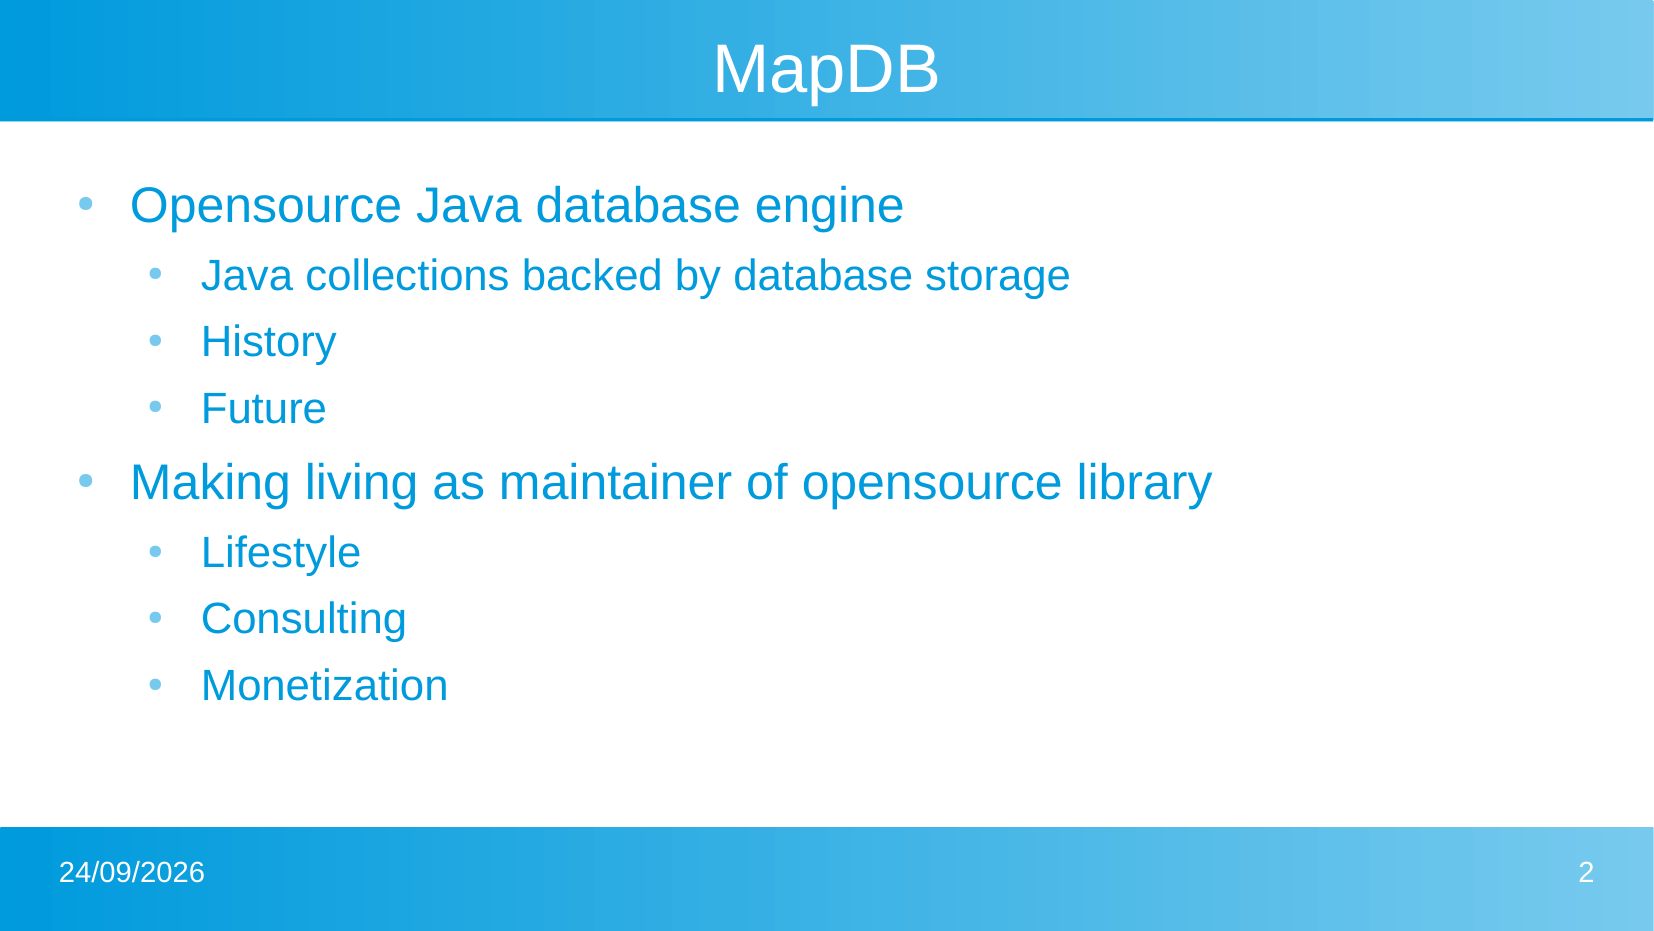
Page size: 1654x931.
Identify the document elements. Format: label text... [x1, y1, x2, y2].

title MapDB [59, 29, 1595, 108]
list Opensource Java database engine Java collections backed by database storage History Future Making living as maintainer of opensource library Lifestyle Consulting Monetization [59, 177, 1595, 768]
